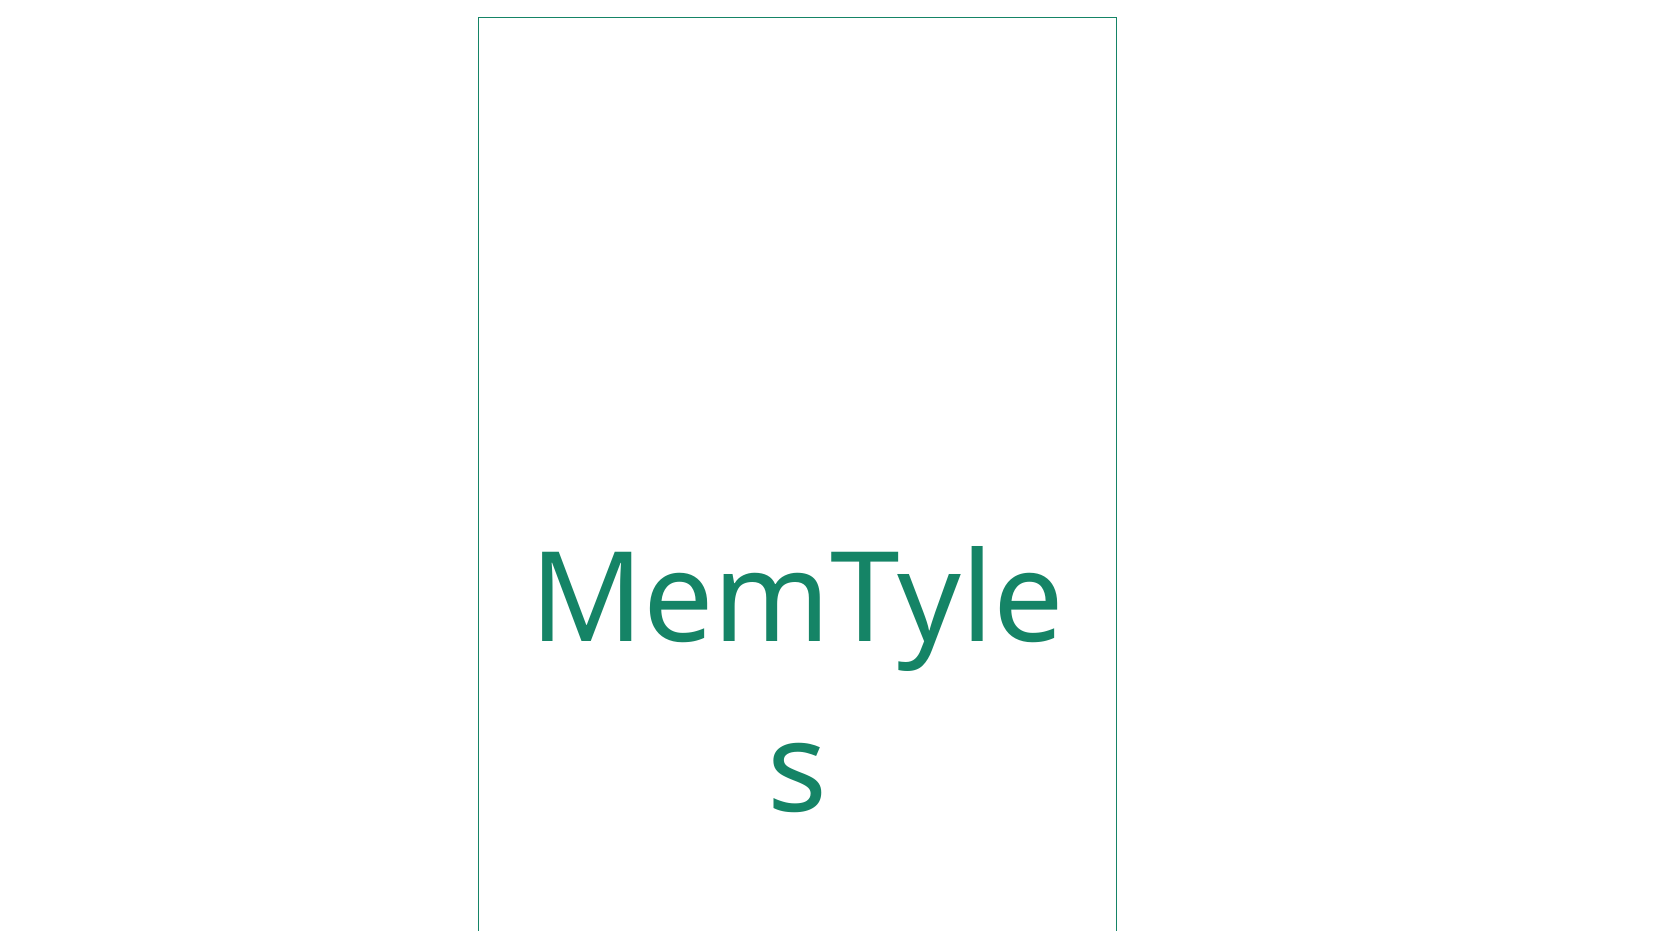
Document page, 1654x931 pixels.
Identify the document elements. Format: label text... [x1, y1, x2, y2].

text_box MemTyles [501, 499, 1093, 670]
